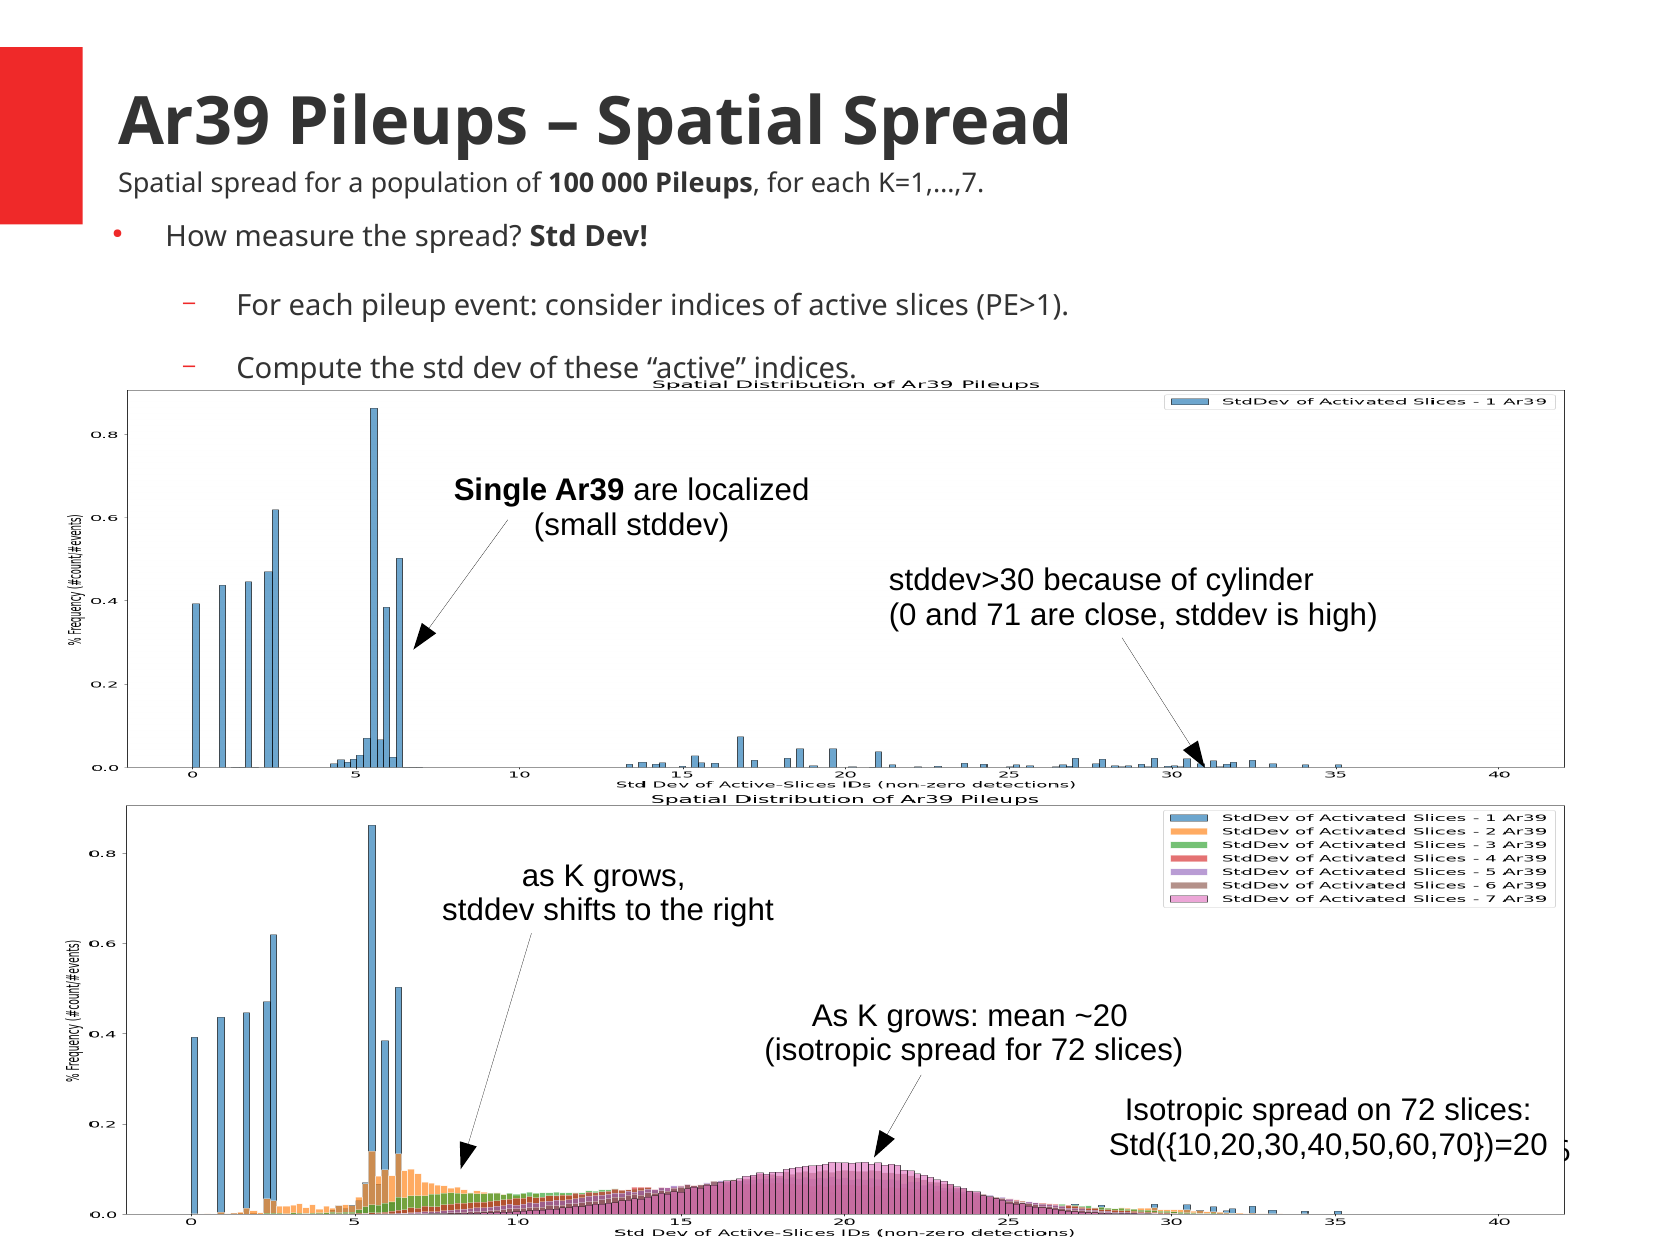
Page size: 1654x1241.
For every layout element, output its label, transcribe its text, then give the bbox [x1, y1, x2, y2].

text_box Single Ar39 are localized (small stddev) [425, 465, 839, 550]
text_box as K grows, stddev shifts to the right [425, 850, 792, 935]
text_box As K grows: mean ~20 (isotropic spread for 72 slices) [744, 990, 1205, 1075]
text_box stddev>30 because of cylinder (0 and 71 are close, stddev is high) [874, 555, 1394, 650]
picture [59, 377, 1571, 1241]
title Ar39 Pileups – Spatial Spread Spatial spread for a population of 100 000 Pileups, for each K=1,…,7. [118, 49, 1571, 225]
list How measure the spread? Std Dev! For each pileup event: consider indices of active slices (PE>1). Compute the std dev of these “active” indices. [94, 200, 1512, 402]
text_box Isotropic spread on 72 slices: Std({10,20,30,40,50,60,70})=20 [1039, 1085, 1619, 1170]
